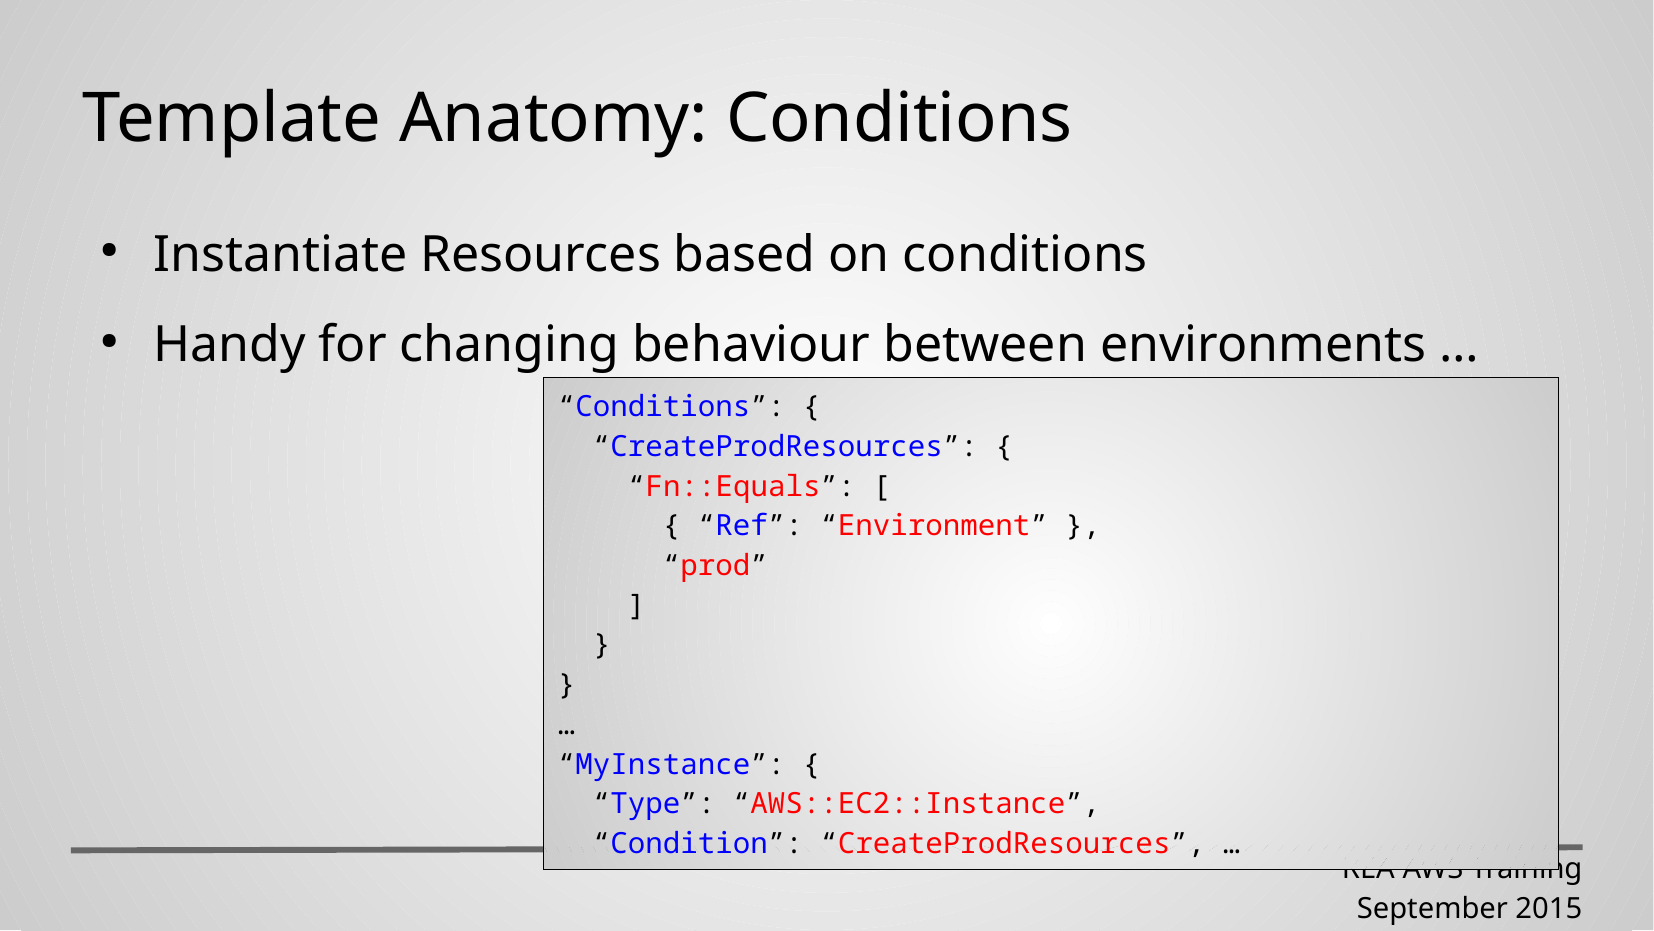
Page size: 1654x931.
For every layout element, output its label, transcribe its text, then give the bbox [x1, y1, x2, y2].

list Instantiate Resources based on conditions Handy for changing behaviour between environments … [82, 217, 1571, 827]
text_box “Conditions”: { “CreateProdResources”: { “Fn::Equals”: [ { “Ref”: “Environment” }, “prod” ] } } … “MyInstance”: { “Type”: “AWS::EC2::Instance”, “Condition”: “CreateProdResources”, … [543, 377, 1559, 838]
title Template Anatomy: Conditions [82, 36, 1571, 193]
